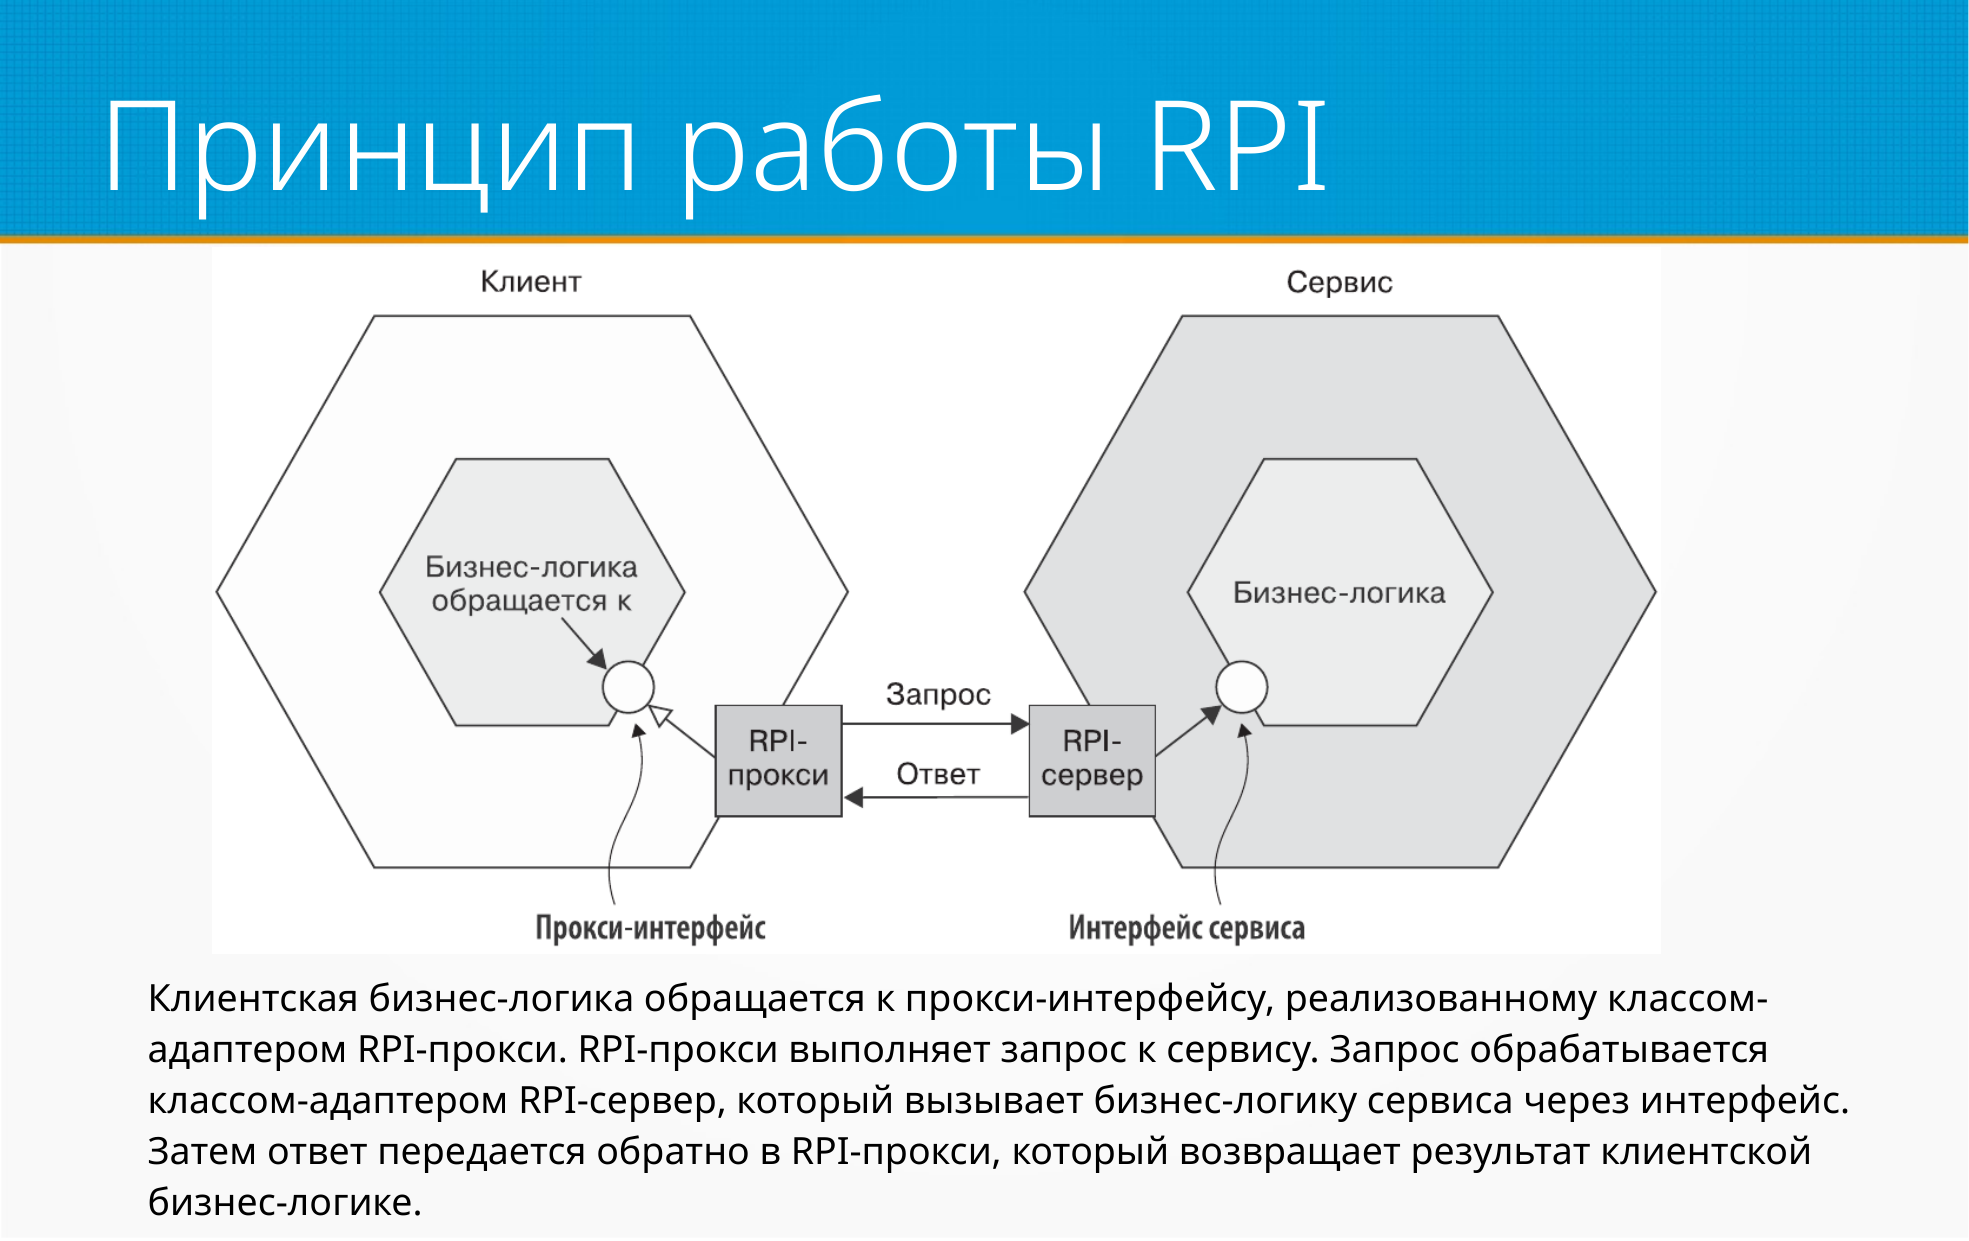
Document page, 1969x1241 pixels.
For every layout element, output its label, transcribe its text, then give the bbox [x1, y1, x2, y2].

title Принцип работы RPI [98, 19, 1870, 227]
picture [0, 233, 1969, 1241]
text_box Клиентская бизнес-логика обращается к прокси-интерфейсу, реализованному классом-адаптером RPI-прокси. RPI-прокси выполняет запрос к сервису. Запрос обрабатывается классом-адаптером RPI-сервер, который вызывает бизнес-логику сервиса через интерфейс. Затем ответ передается обратно в RPI-прокси, который возвращает результат клиентской бизнес-логике. [141, 981, 1938, 1217]
